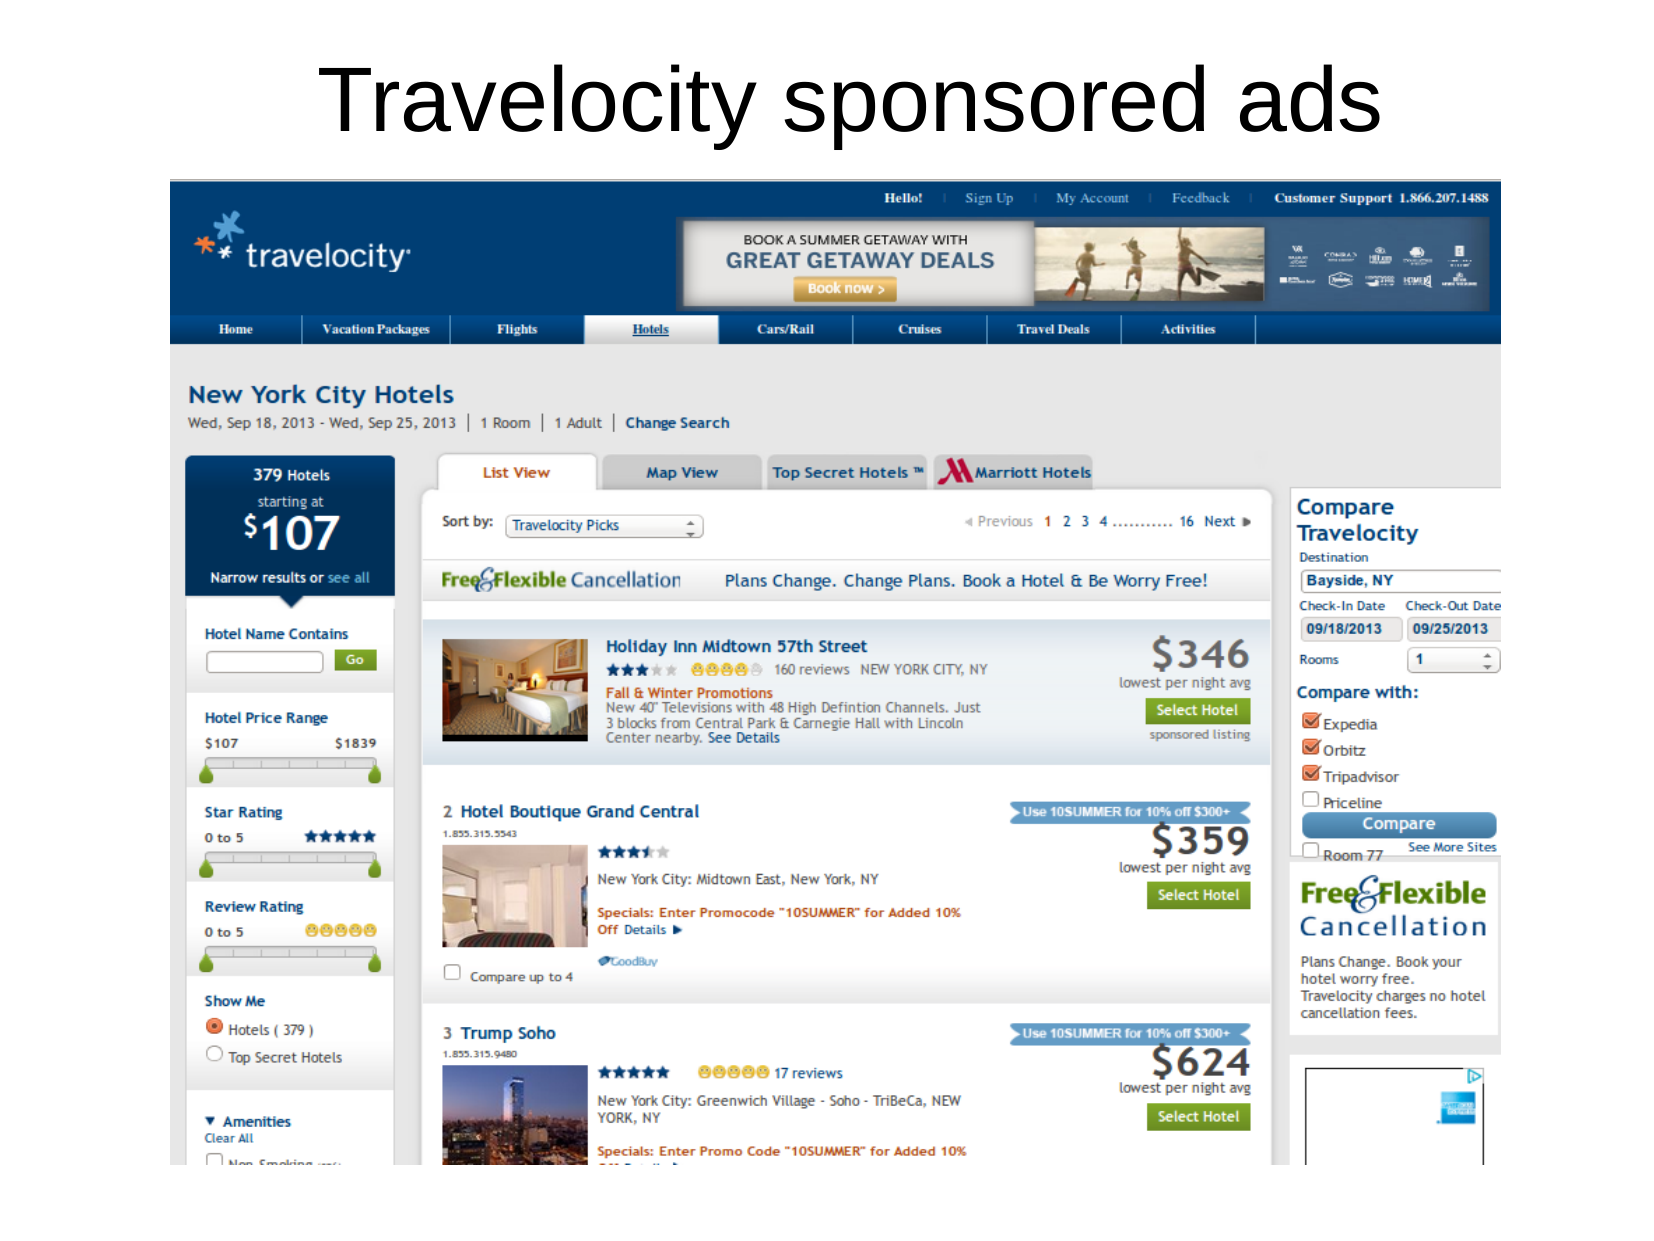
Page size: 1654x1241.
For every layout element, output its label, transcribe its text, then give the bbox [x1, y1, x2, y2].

title Travelocity sponsored ads [157, 48, 1546, 152]
picture [170, 179, 1501, 1165]
